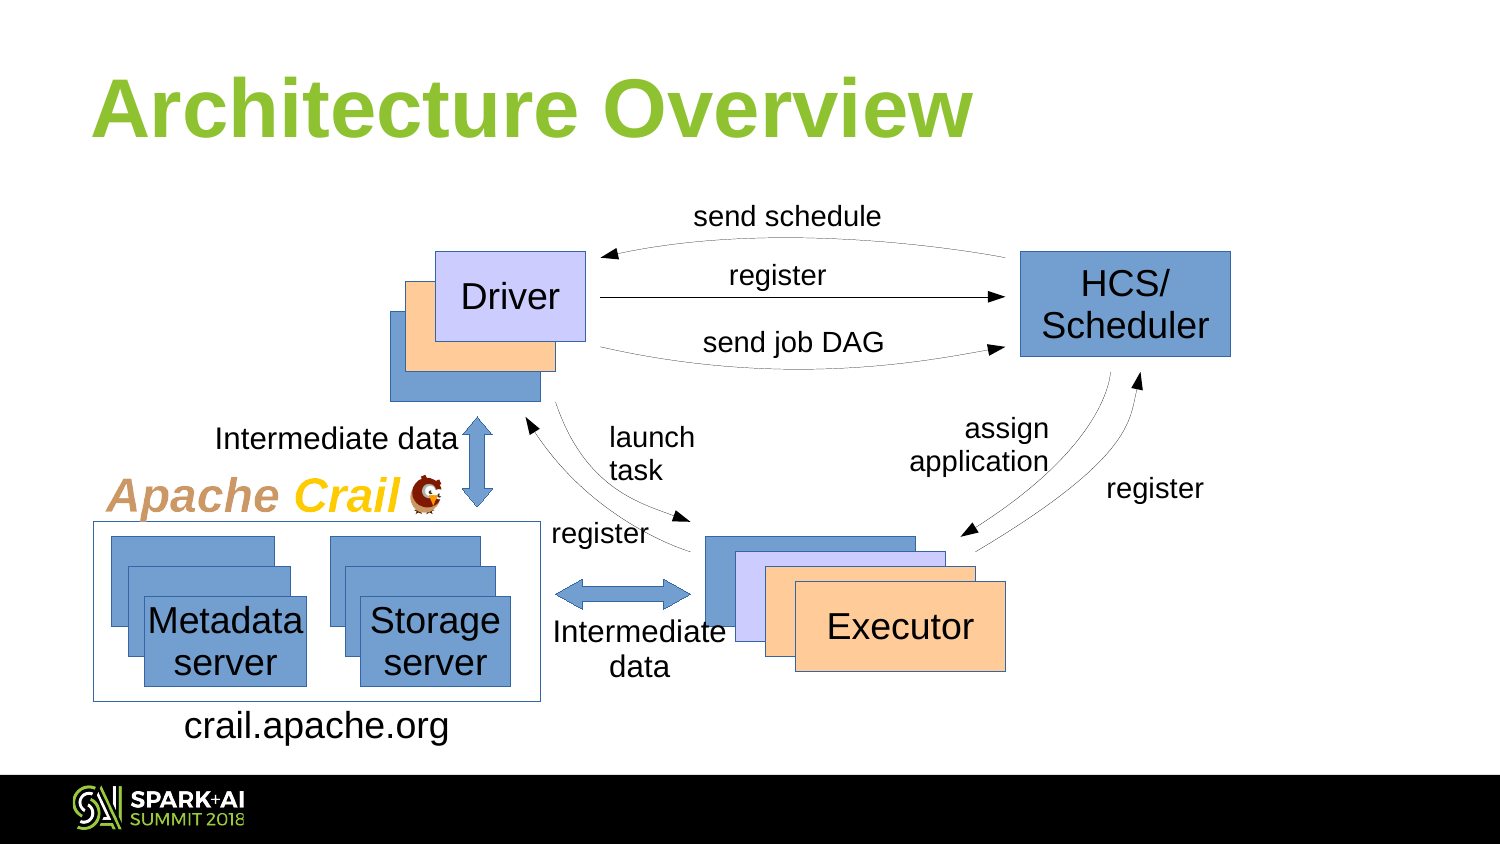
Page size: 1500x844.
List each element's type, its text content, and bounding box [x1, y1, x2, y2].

text_box HCS/ Scheduler [1020, 251, 1231, 357]
text_box register [714, 251, 842, 297]
text_box [111, 536, 291, 657]
text_box register [536, 510, 665, 558]
text_box Metadata server [144, 596, 307, 687]
text_box send schedule [678, 192, 898, 240]
text_box Driver [435, 251, 586, 342]
text_box [390, 281, 556, 402]
text_box Storage server [360, 596, 511, 687]
text_box Executor [795, 581, 1006, 672]
picture [102, 468, 444, 522]
text_box Intermediate data [199, 414, 475, 464]
title Architecture Overview [75, 33, 1426, 175]
text_box [462, 416, 493, 507]
text_box register [1091, 465, 1220, 513]
text_box Intermediate data [537, 607, 743, 692]
text_box launch task [594, 414, 719, 495]
text_box [705, 536, 976, 657]
text_box assign application [894, 405, 1065, 486]
text_box [330, 536, 496, 657]
text_box crail.apache.org [93, 701, 541, 751]
text_box send job DAG [688, 318, 901, 367]
text_box [555, 579, 691, 607]
